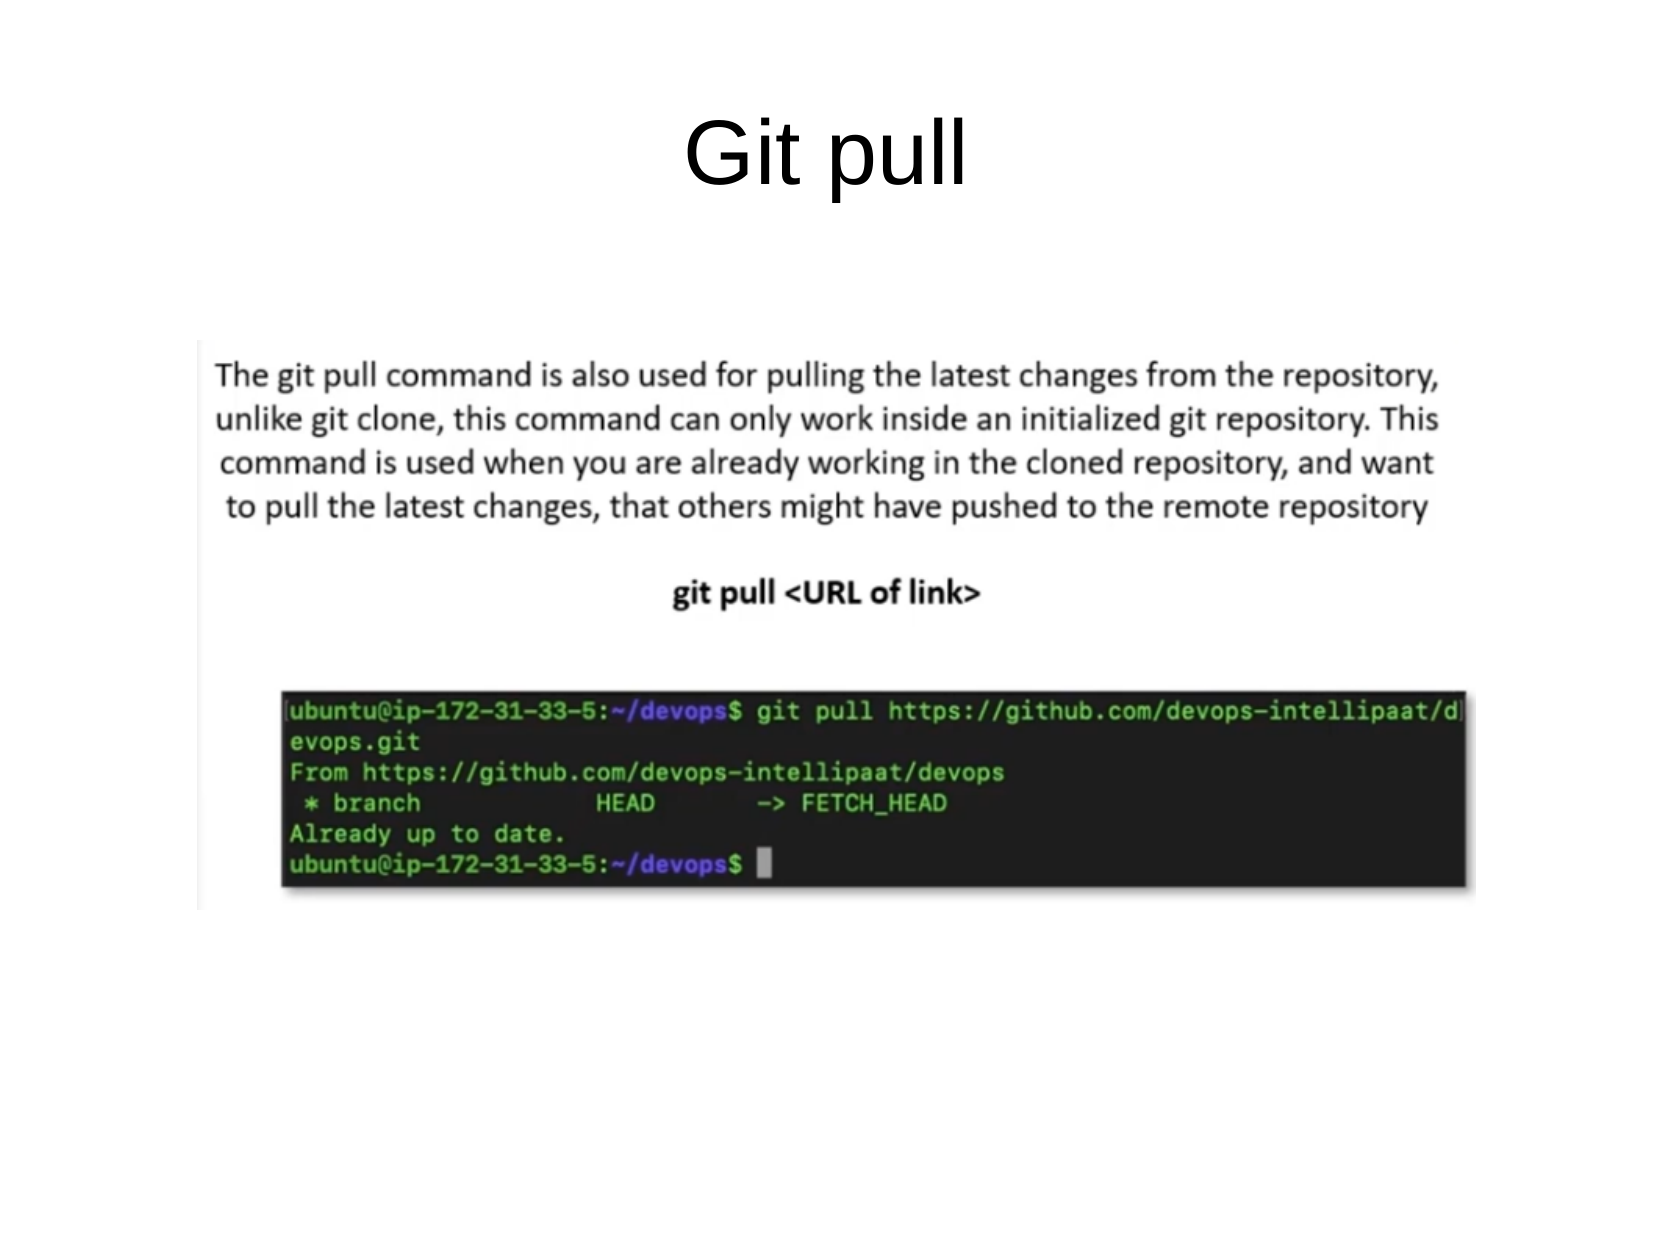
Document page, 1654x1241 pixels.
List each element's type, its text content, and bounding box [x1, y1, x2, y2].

picture [197, 340, 1476, 910]
title Git pull [82, 49, 1571, 257]
